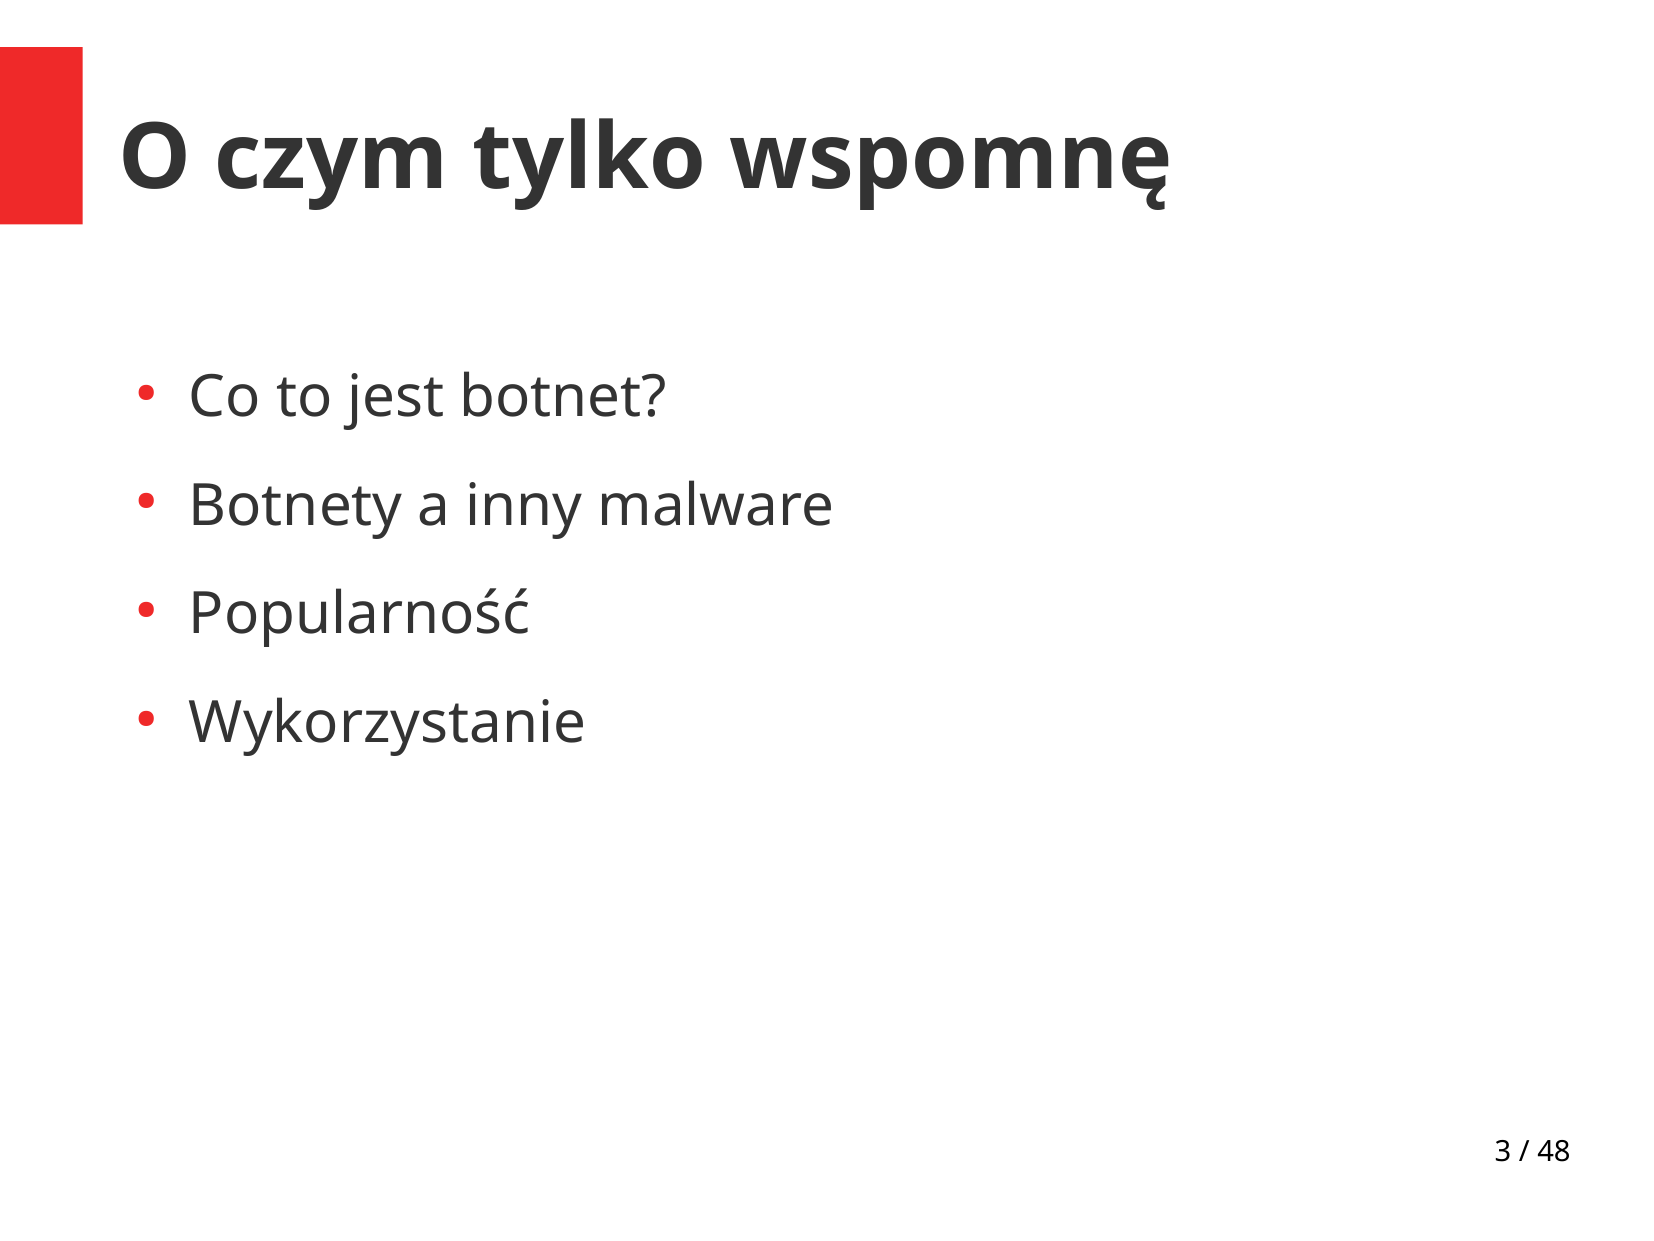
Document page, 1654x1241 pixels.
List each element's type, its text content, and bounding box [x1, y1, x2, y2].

list Co to jest botnet? Botnety a inny malware Popularność Wykorzystanie [118, 354, 1536, 1074]
title O czym tylko wspomnę [118, 49, 1571, 257]
